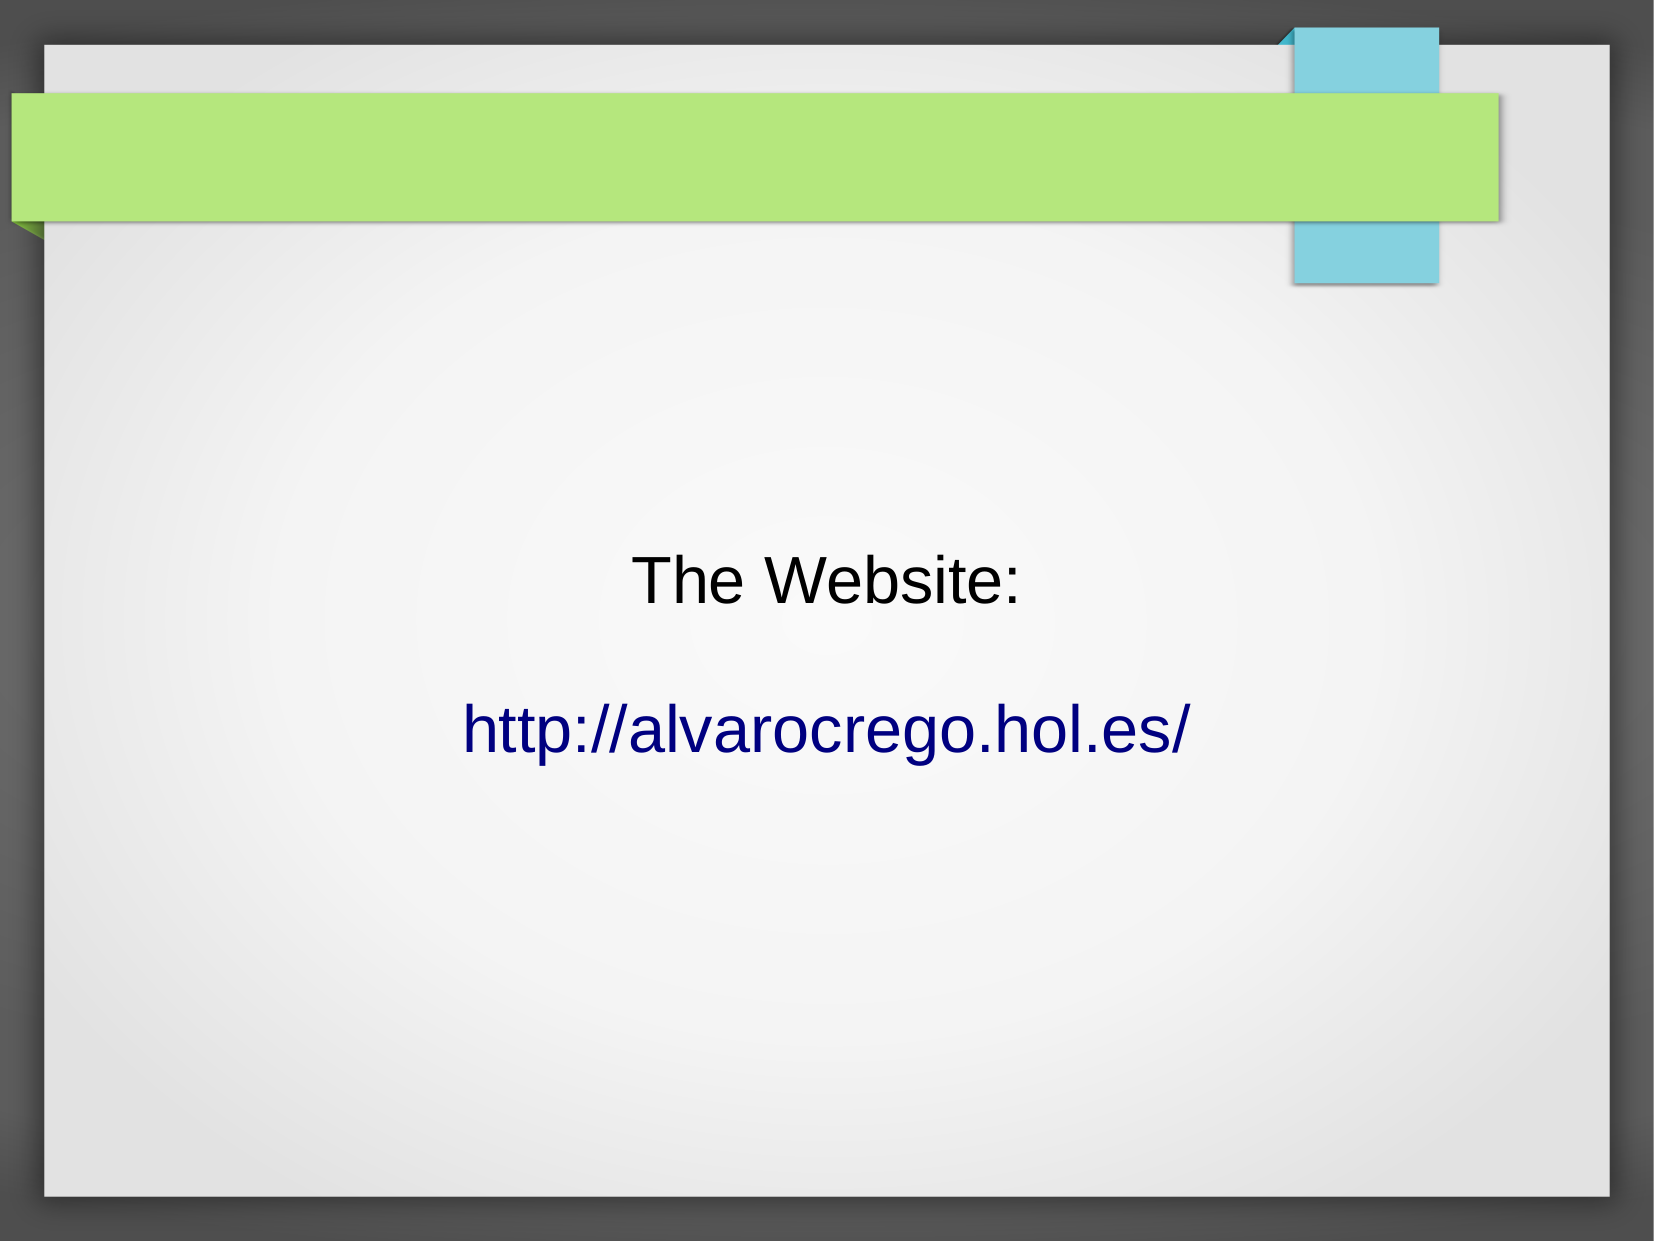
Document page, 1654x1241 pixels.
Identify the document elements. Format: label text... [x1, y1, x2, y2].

picture [0, 0, 1654, 1241]
subtitle The Website: http://alvarocrego.hol.es/ [82, 295, 1571, 1015]
